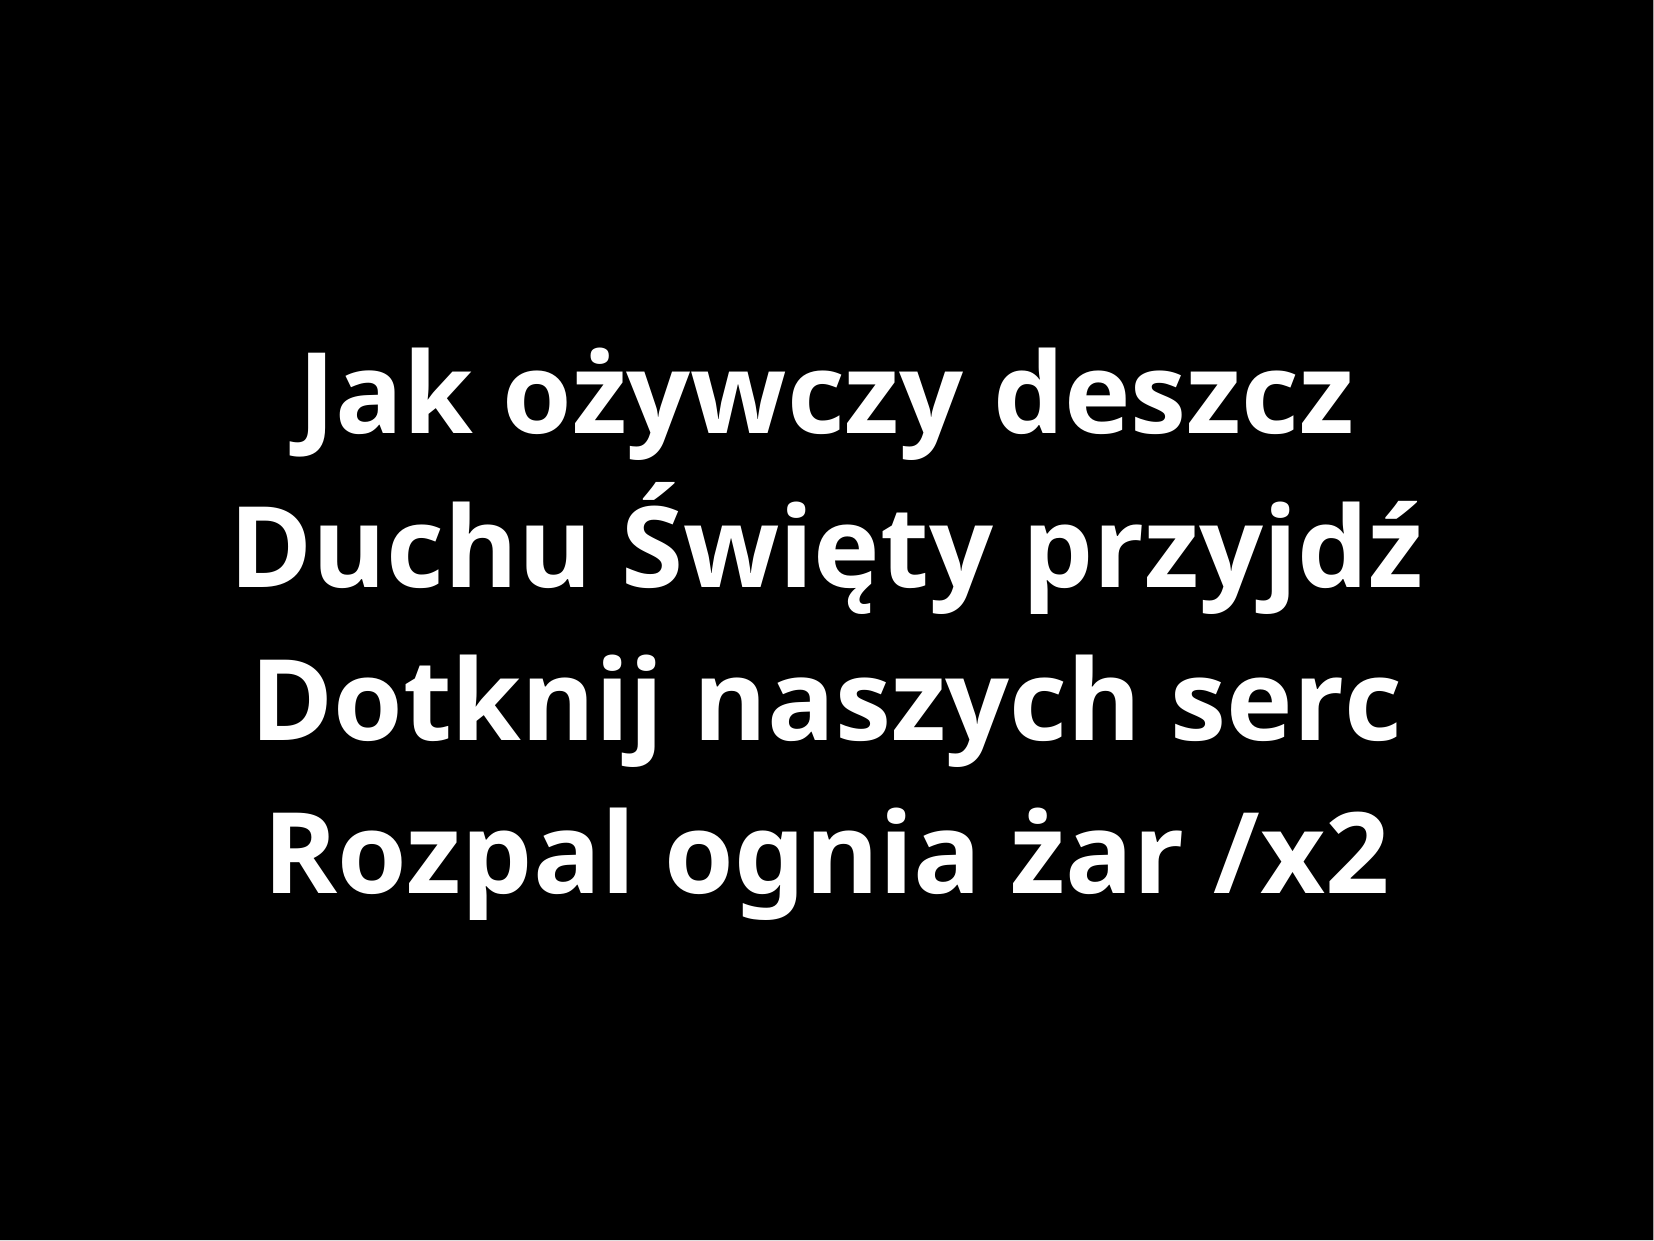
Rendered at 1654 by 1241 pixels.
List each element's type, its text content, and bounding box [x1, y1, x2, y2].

title Jak ożywczy deszcz Duchu Święty przyjdź Dotknij naszych serc Rozpal ognia żar /x2 [0, 0, 1654, 1241]
